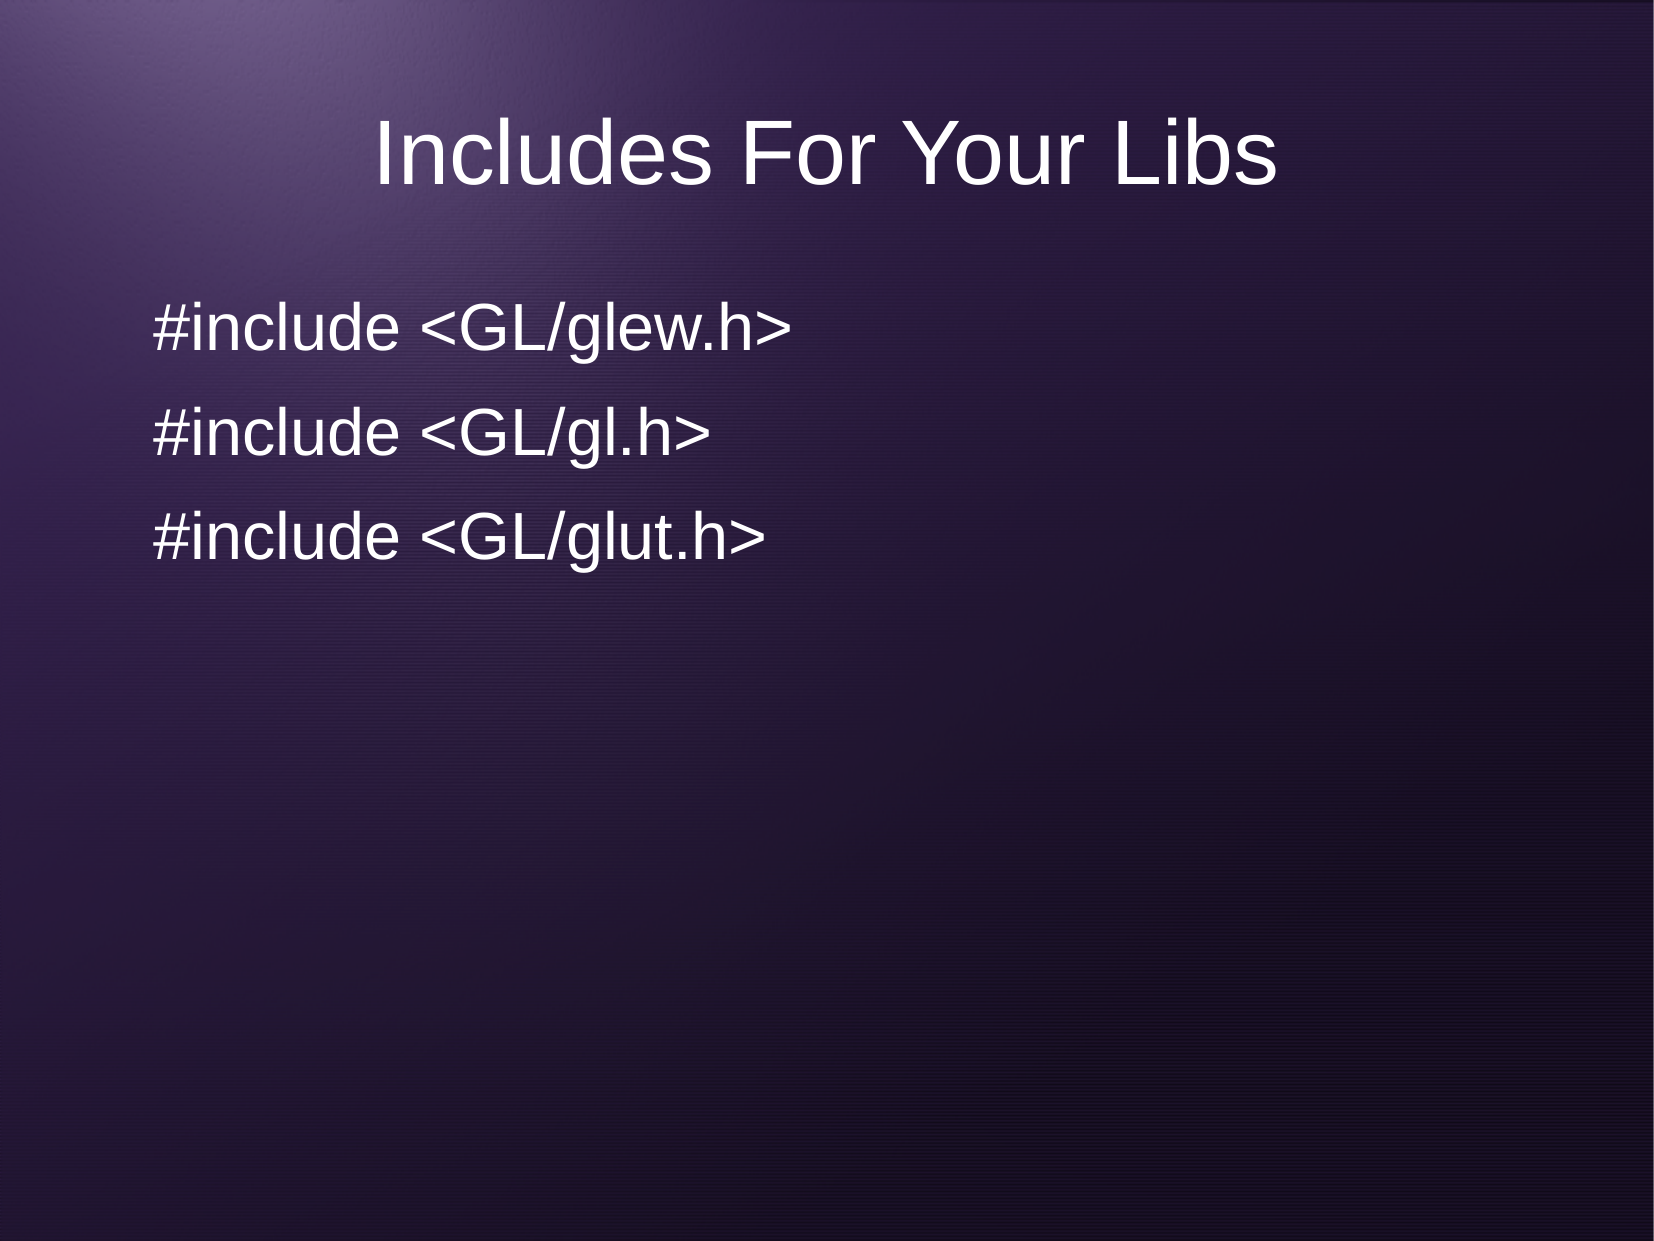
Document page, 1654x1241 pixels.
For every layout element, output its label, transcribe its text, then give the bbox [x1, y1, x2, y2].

list #include <GL/glew.h> #include <GL/gl.h> #include <GL/glut.h> [82, 290, 1571, 1010]
title Includes For Your Libs [82, 49, 1571, 257]
picture [0, 0, 1654, 1241]
